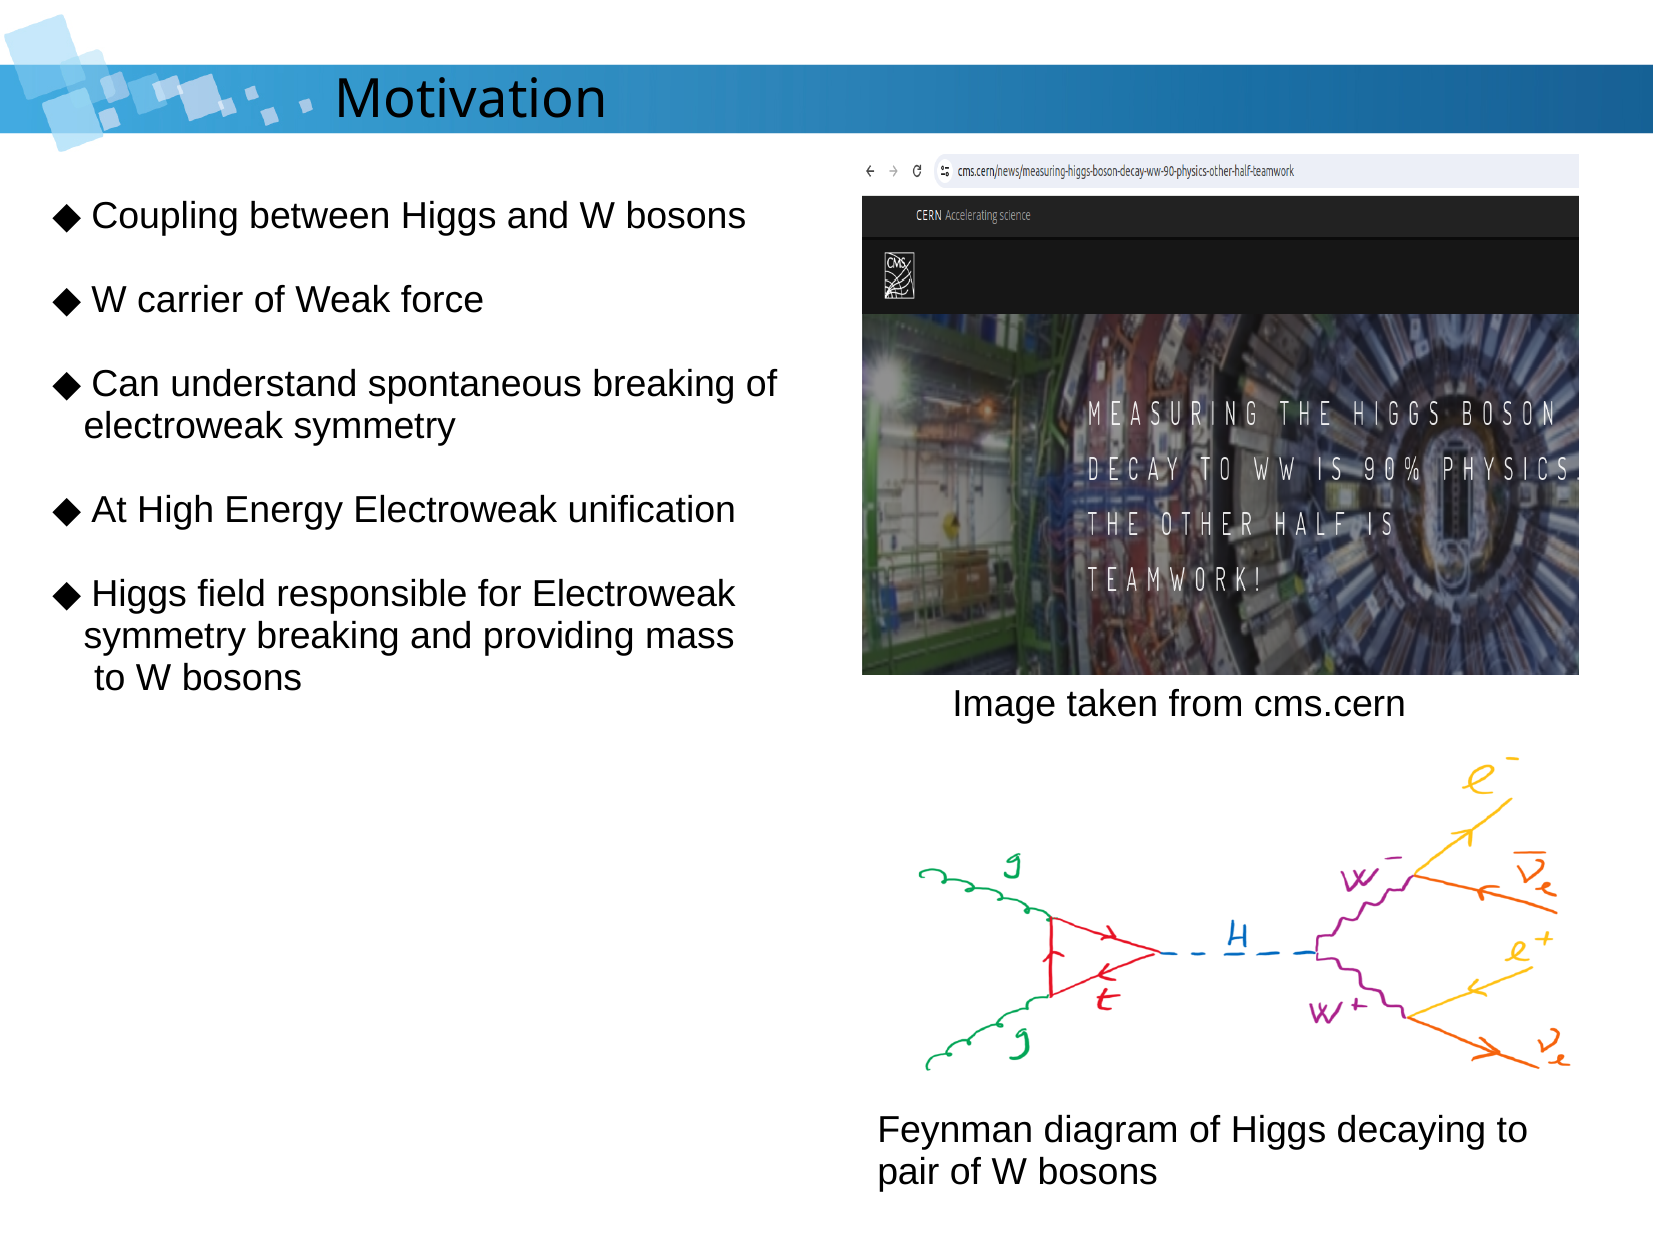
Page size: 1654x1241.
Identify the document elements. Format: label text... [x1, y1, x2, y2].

picture [0, 0, 1653, 1238]
text_box Feynman diagram of Higgs decaying to pair of W bosons [862, 1101, 1576, 1201]
title Motivation [334, 57, 932, 137]
text_box Image taken from cms.cern [937, 675, 1538, 732]
text_box ◆ Coupling between Higgs and W bosons ◆ W carrier of Weak force ◆ Can understand spontaneous breaking of electroweak symmetry ◆ At High Energy Electroweak unification ◆ Higgs field responsible for Electroweak symmetry breaking and providing mass to W bosons [37, 187, 826, 1163]
